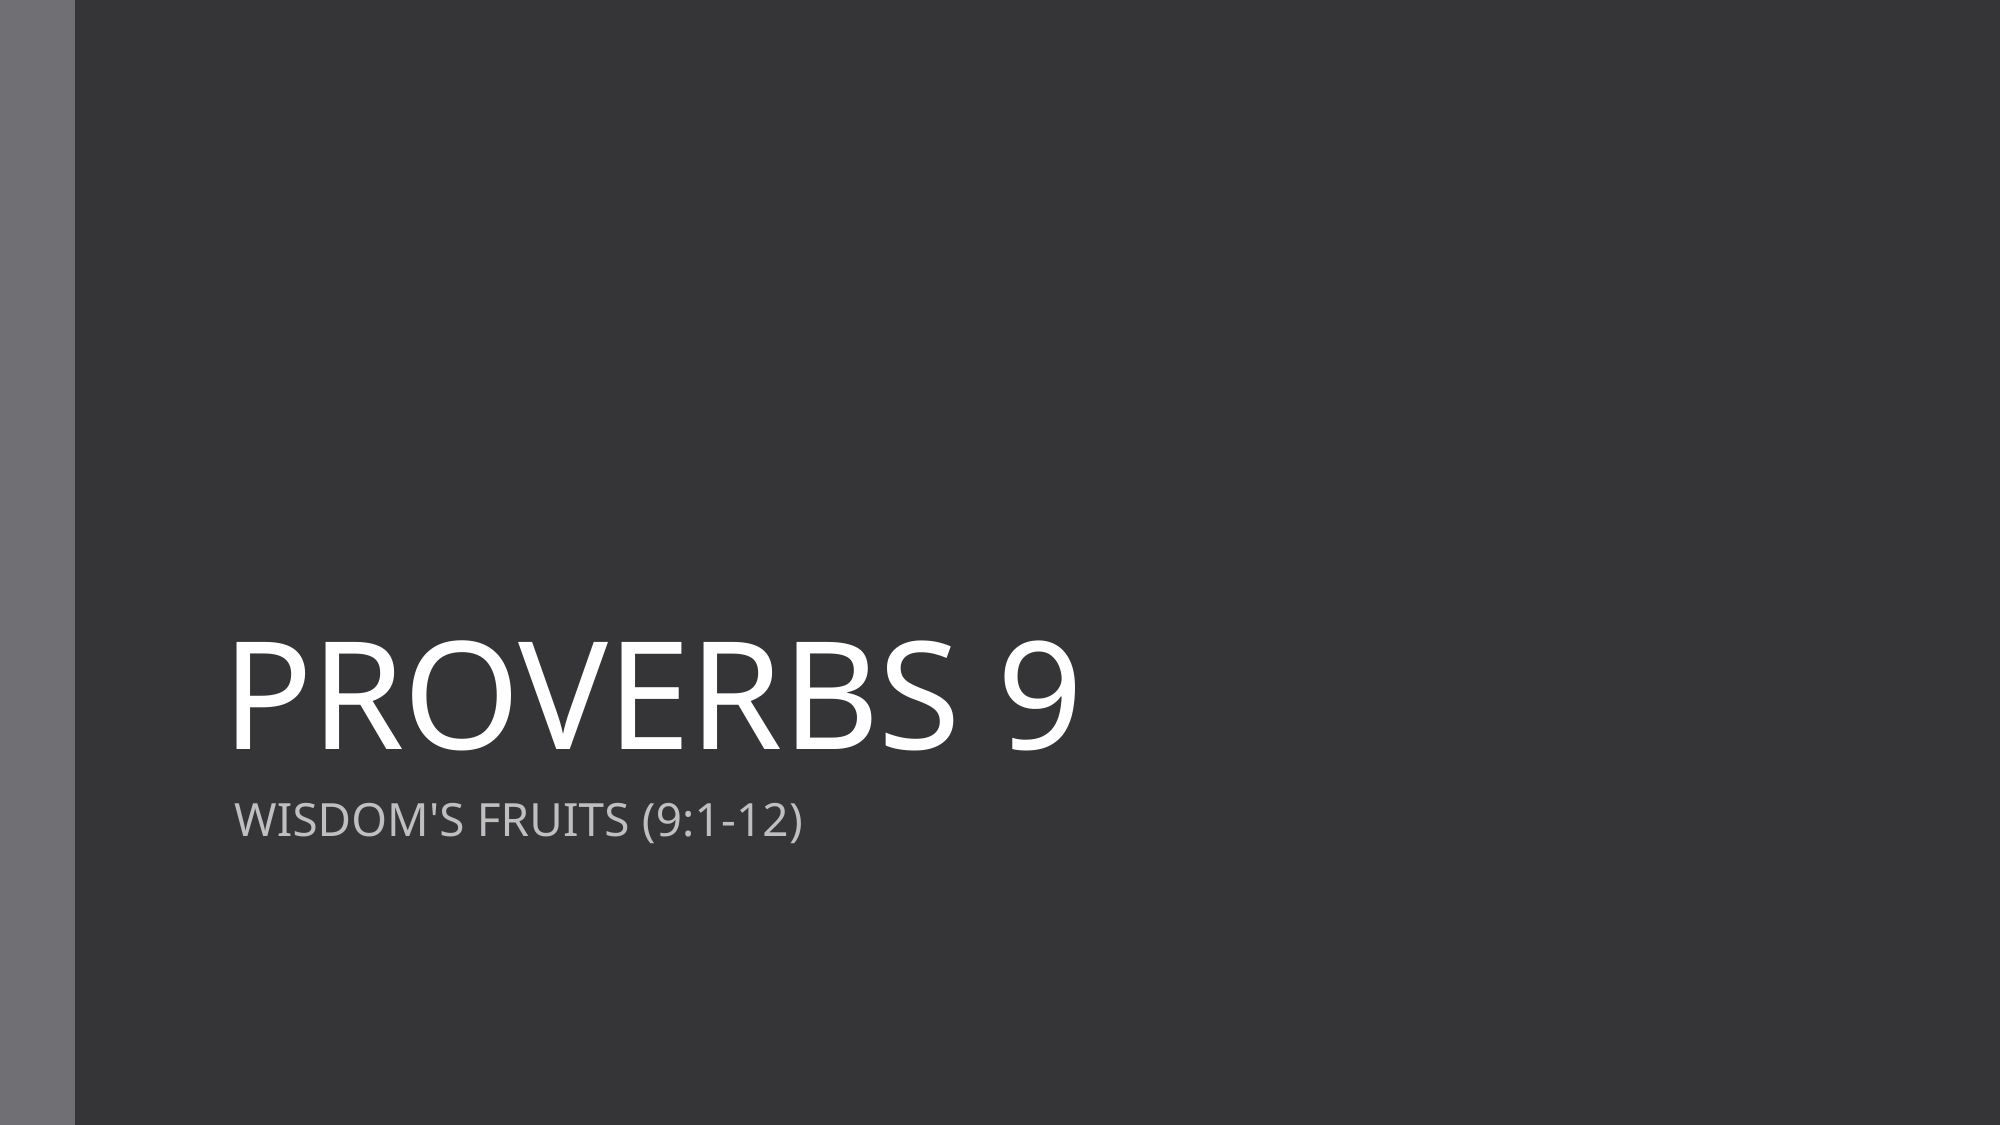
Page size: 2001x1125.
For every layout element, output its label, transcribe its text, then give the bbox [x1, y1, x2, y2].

subtitle WISDOM'S FRUITS (9:1-12) [206, 787, 1752, 1066]
title PROVERBS 9 [206, 124, 1752, 787]
